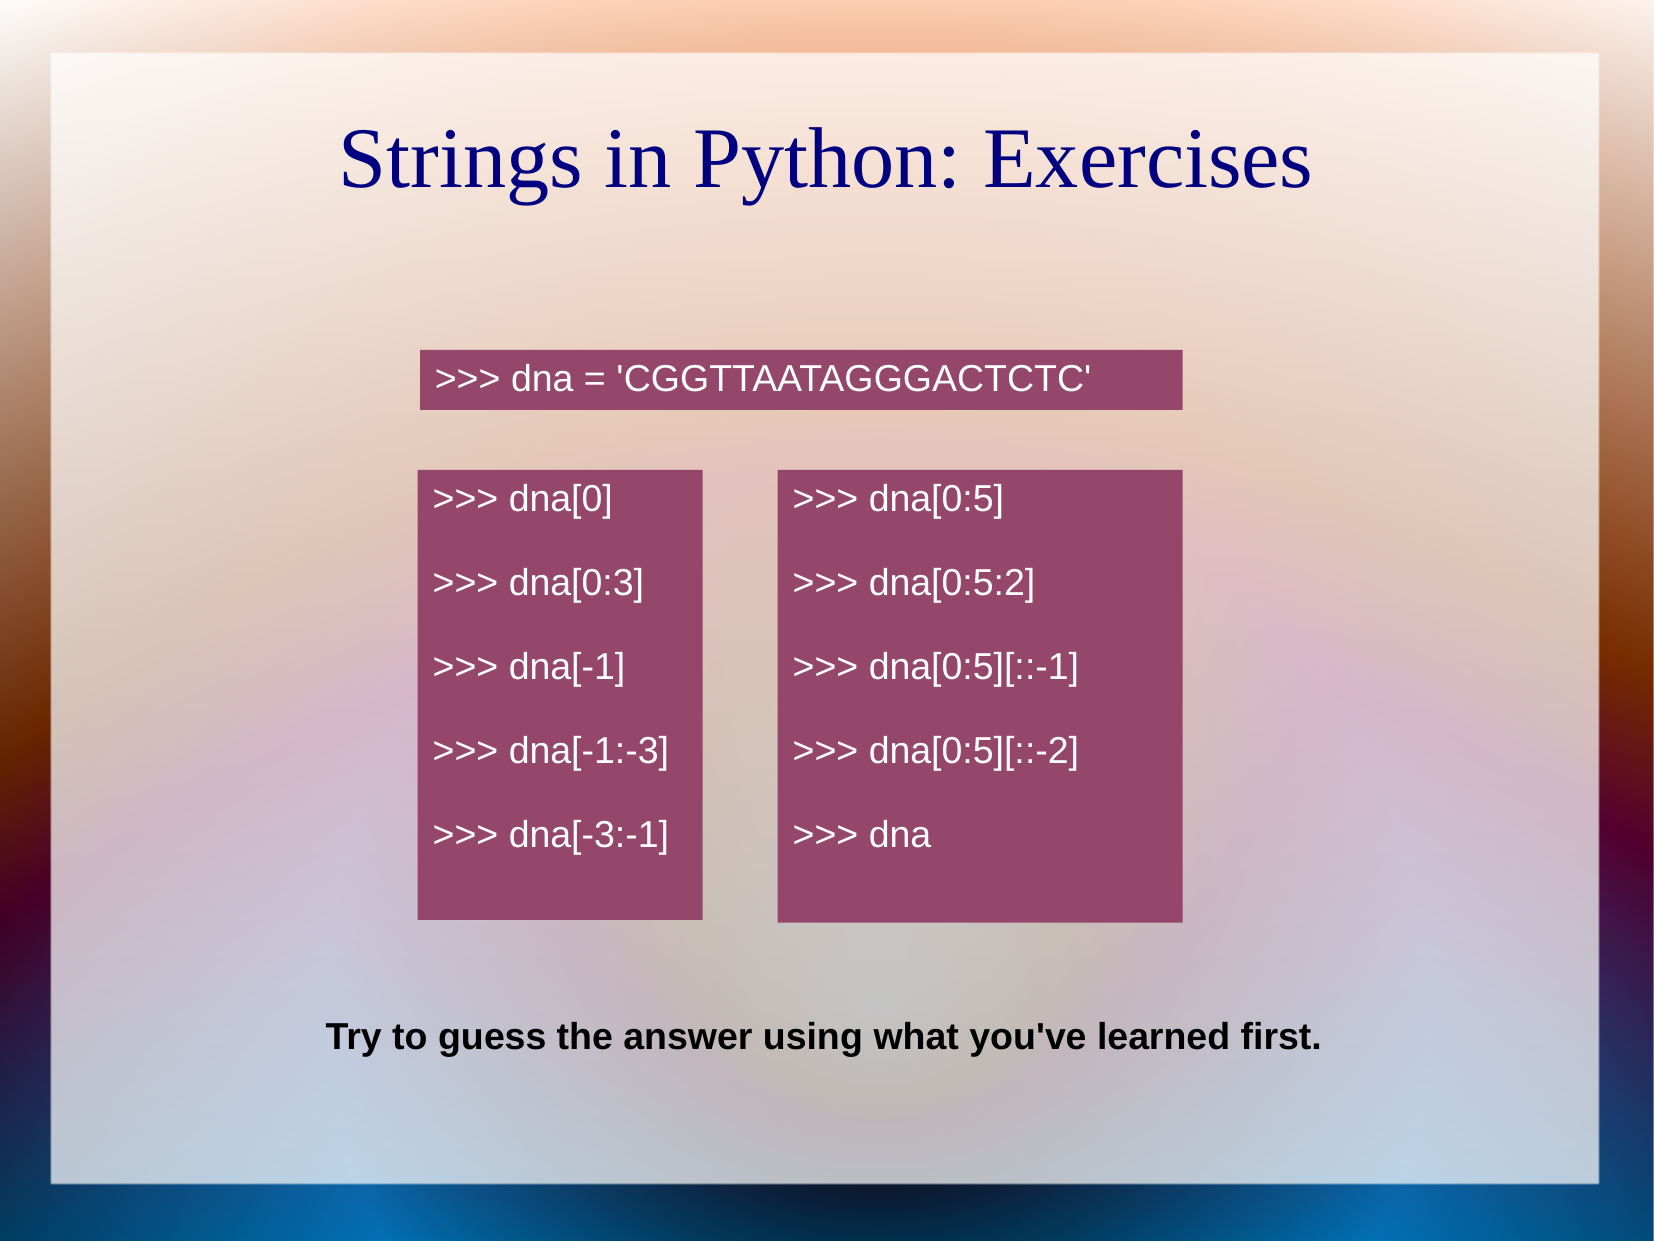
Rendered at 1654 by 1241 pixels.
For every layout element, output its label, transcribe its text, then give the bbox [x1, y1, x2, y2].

text_box Try to guess the answer using what you've learned first. [310, 1008, 1338, 1066]
title Strings in Python: Exercises [82, 55, 1571, 263]
text_box >>> dna[0:5] >>> dna[0:5:2] >>> dna[0:5][::-1] >>> dna[0:5][::-2] >>> dna [777, 469, 1183, 923]
text_box >>> dna[0] >>> dna[0:3] >>> dna[-1] >>> dna[-1:-3] >>> dna[-3:-1] [417, 469, 703, 920]
text_box >>> dna = 'CGGTTAATAGGGACTCTC' [420, 349, 1183, 410]
picture [0, 0, 1654, 1241]
